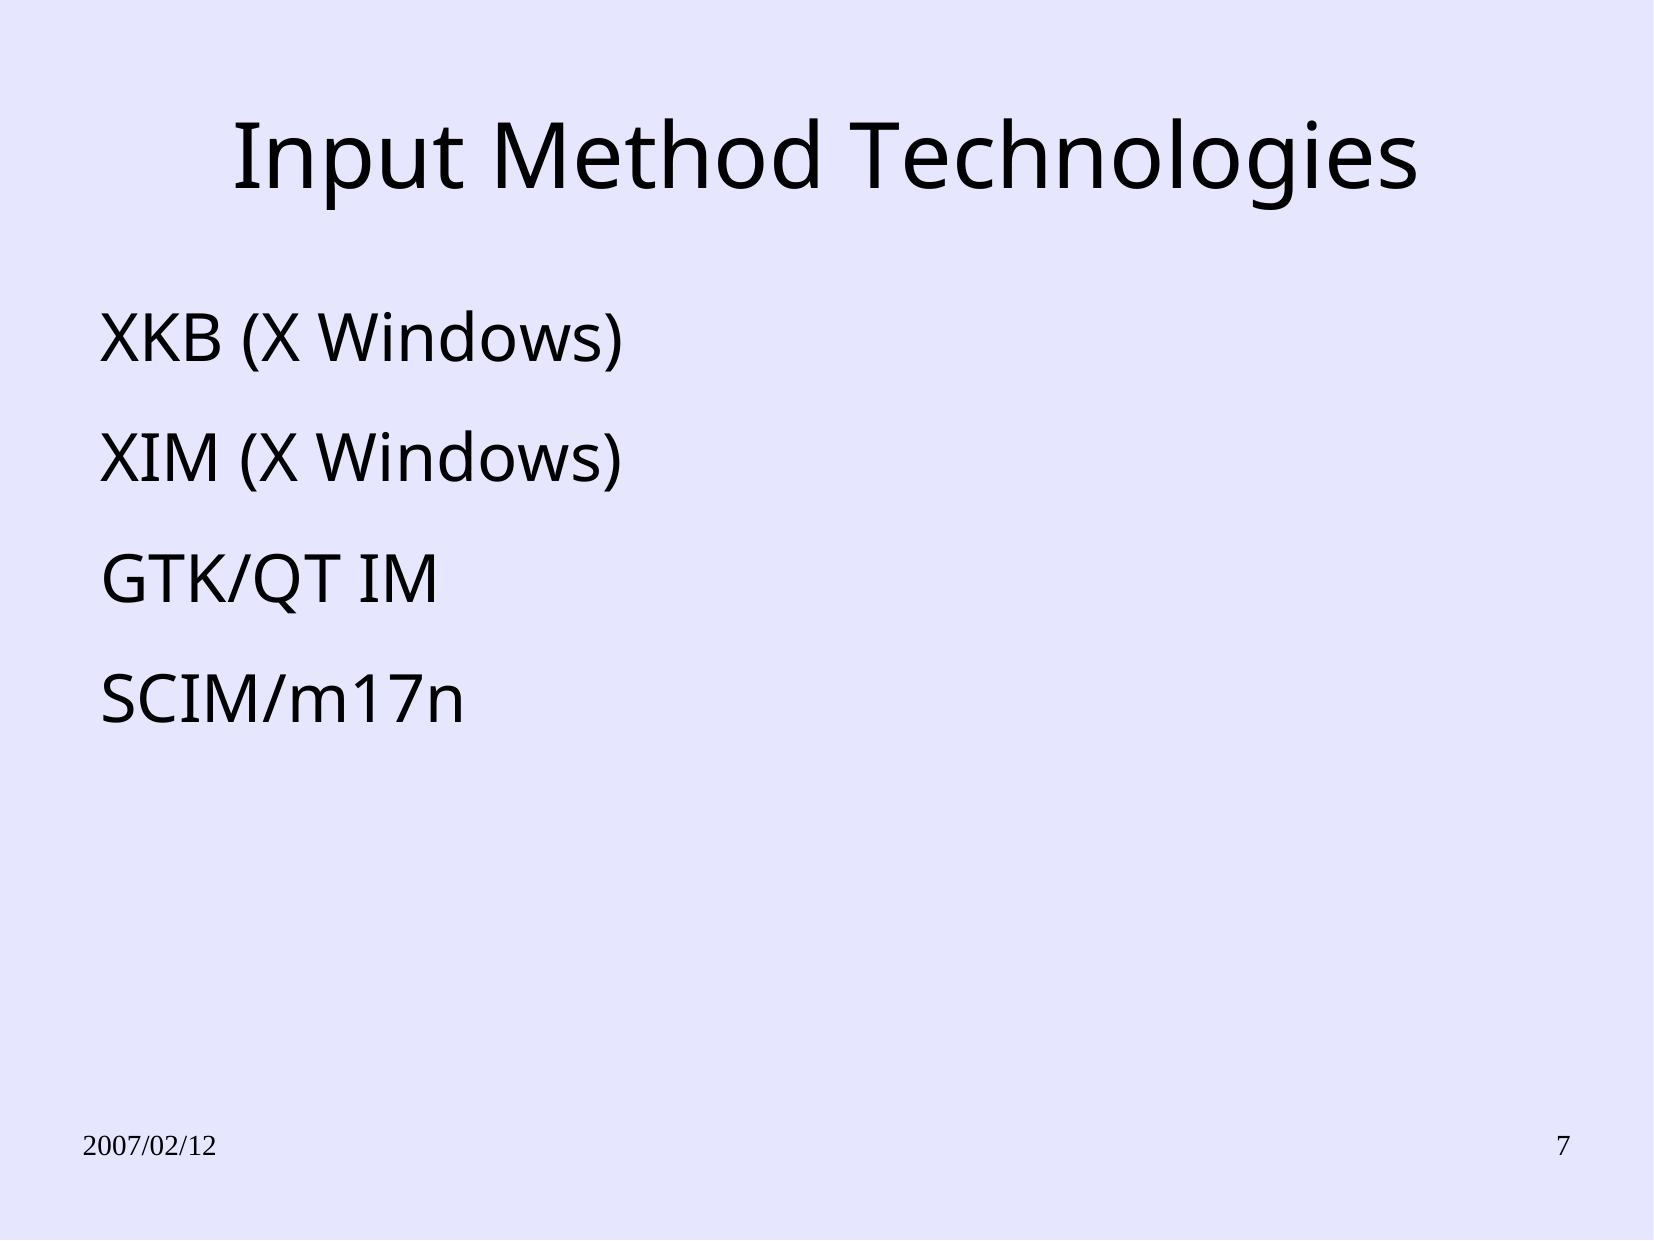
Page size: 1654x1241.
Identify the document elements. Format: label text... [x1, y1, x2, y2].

list XKB (X Windows) XIM (X Windows) GTK/QT IM SCIM/m17n [82, 290, 1571, 1094]
title Input Method Technologies [82, 56, 1571, 250]
